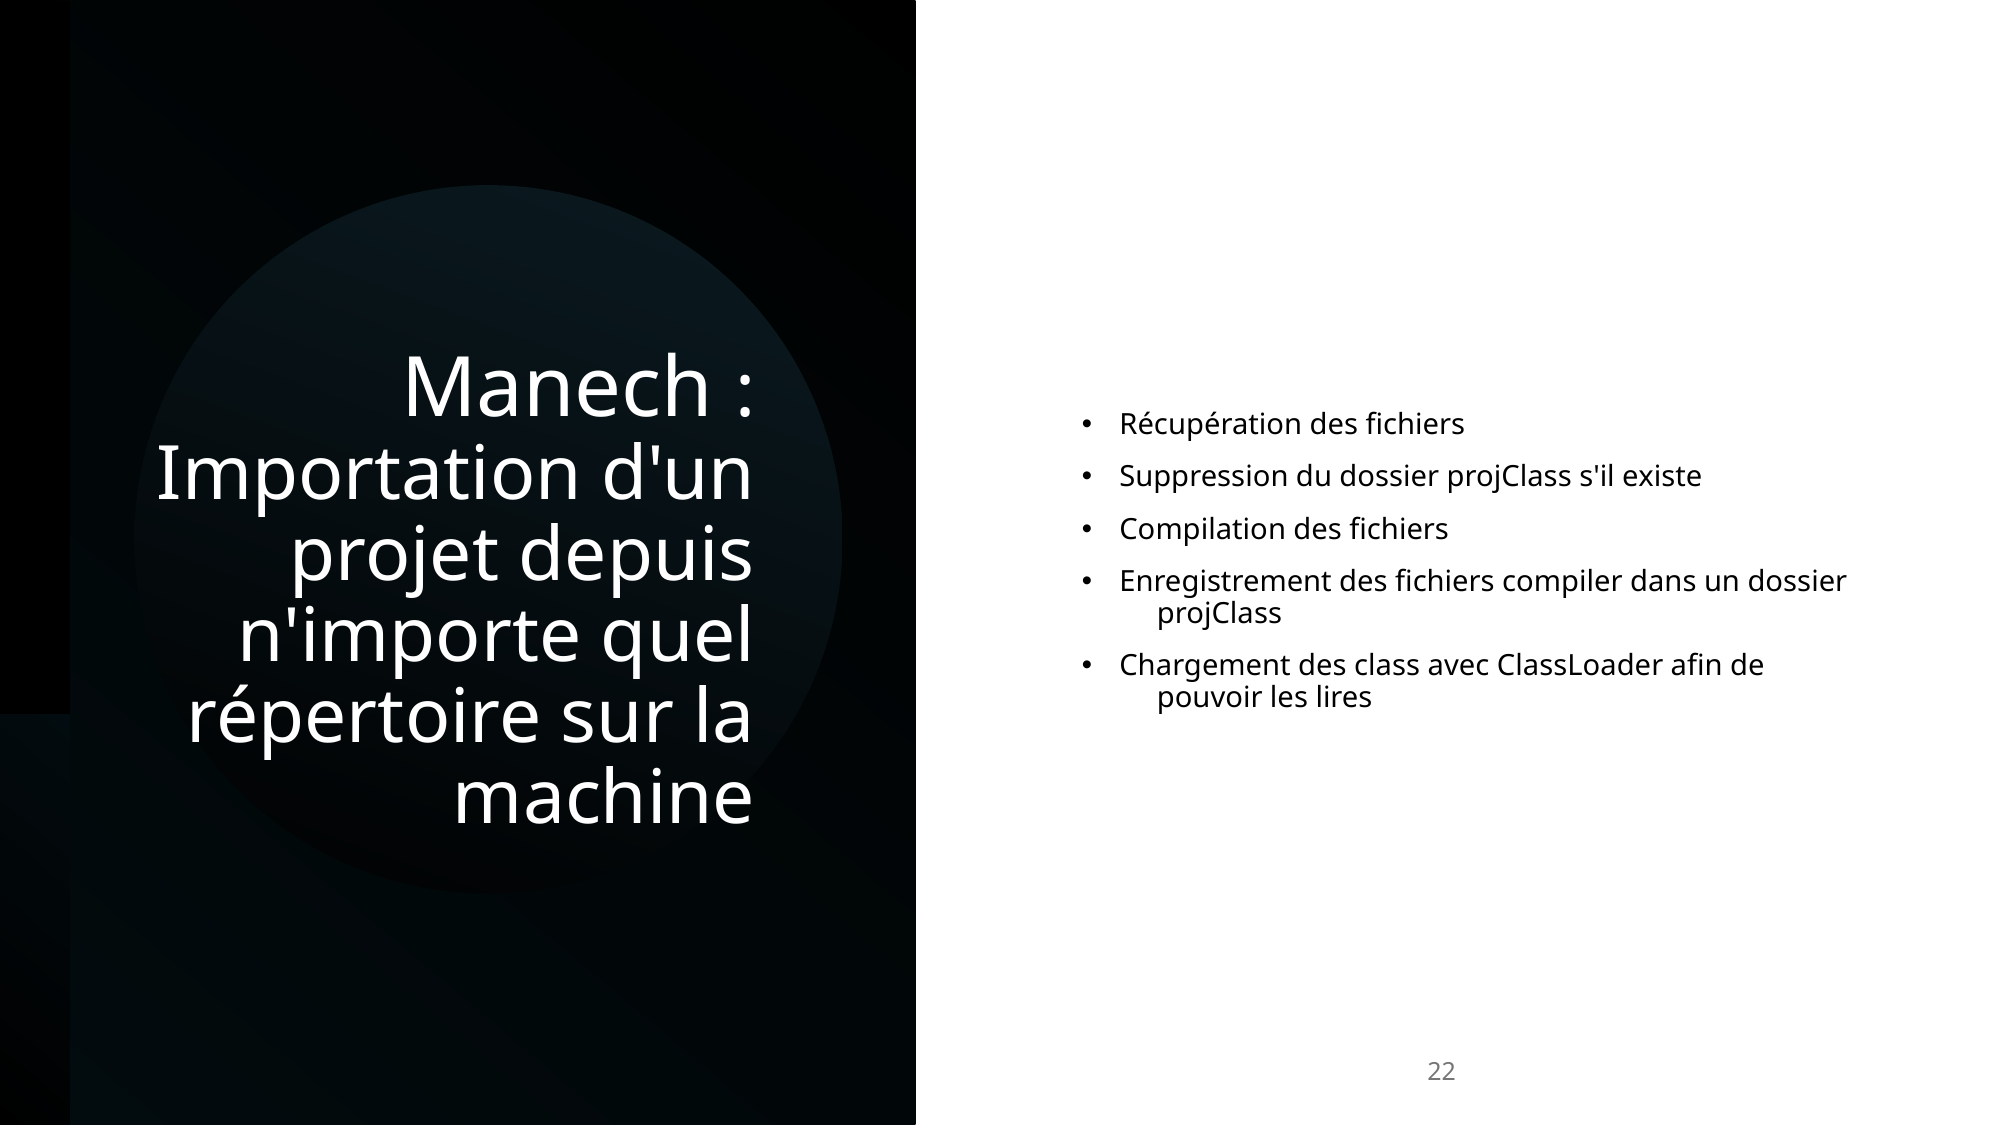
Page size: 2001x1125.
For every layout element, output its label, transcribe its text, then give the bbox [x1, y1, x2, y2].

title Manech : Importation d'un projet depuis n'importe quel répertoire sur la machine [141, 291, 836, 848]
text_box [0, 0, 2000, 1125]
list Récupération des fichiers Suppression du dossier projClass s'il existe Compilation des fichiers Enregistrement des fichiers compiler dans un dossier projClass Chargement des class avec ClassLoader afin de pouvoir les lires [1066, 106, 1865, 1017]
